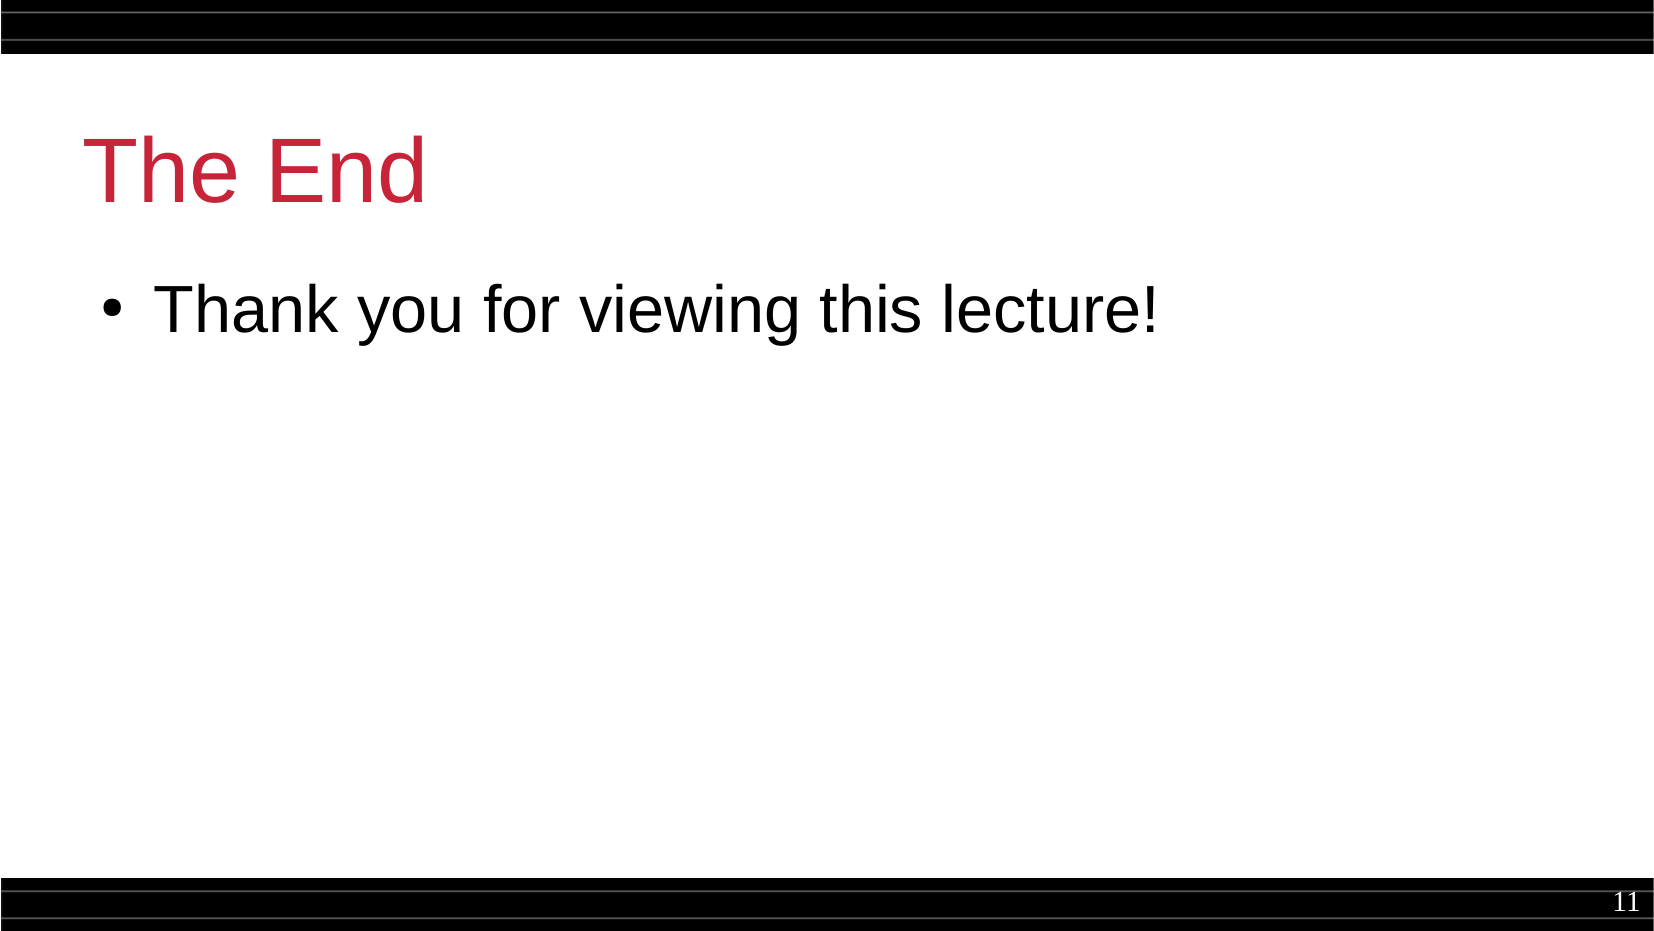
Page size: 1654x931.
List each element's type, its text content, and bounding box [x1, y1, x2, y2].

picture [1, 878, 1654, 931]
list Thank you for viewing this lecture! [82, 271, 1571, 851]
picture [1, 0, 1654, 54]
title The End [82, 92, 1571, 249]
